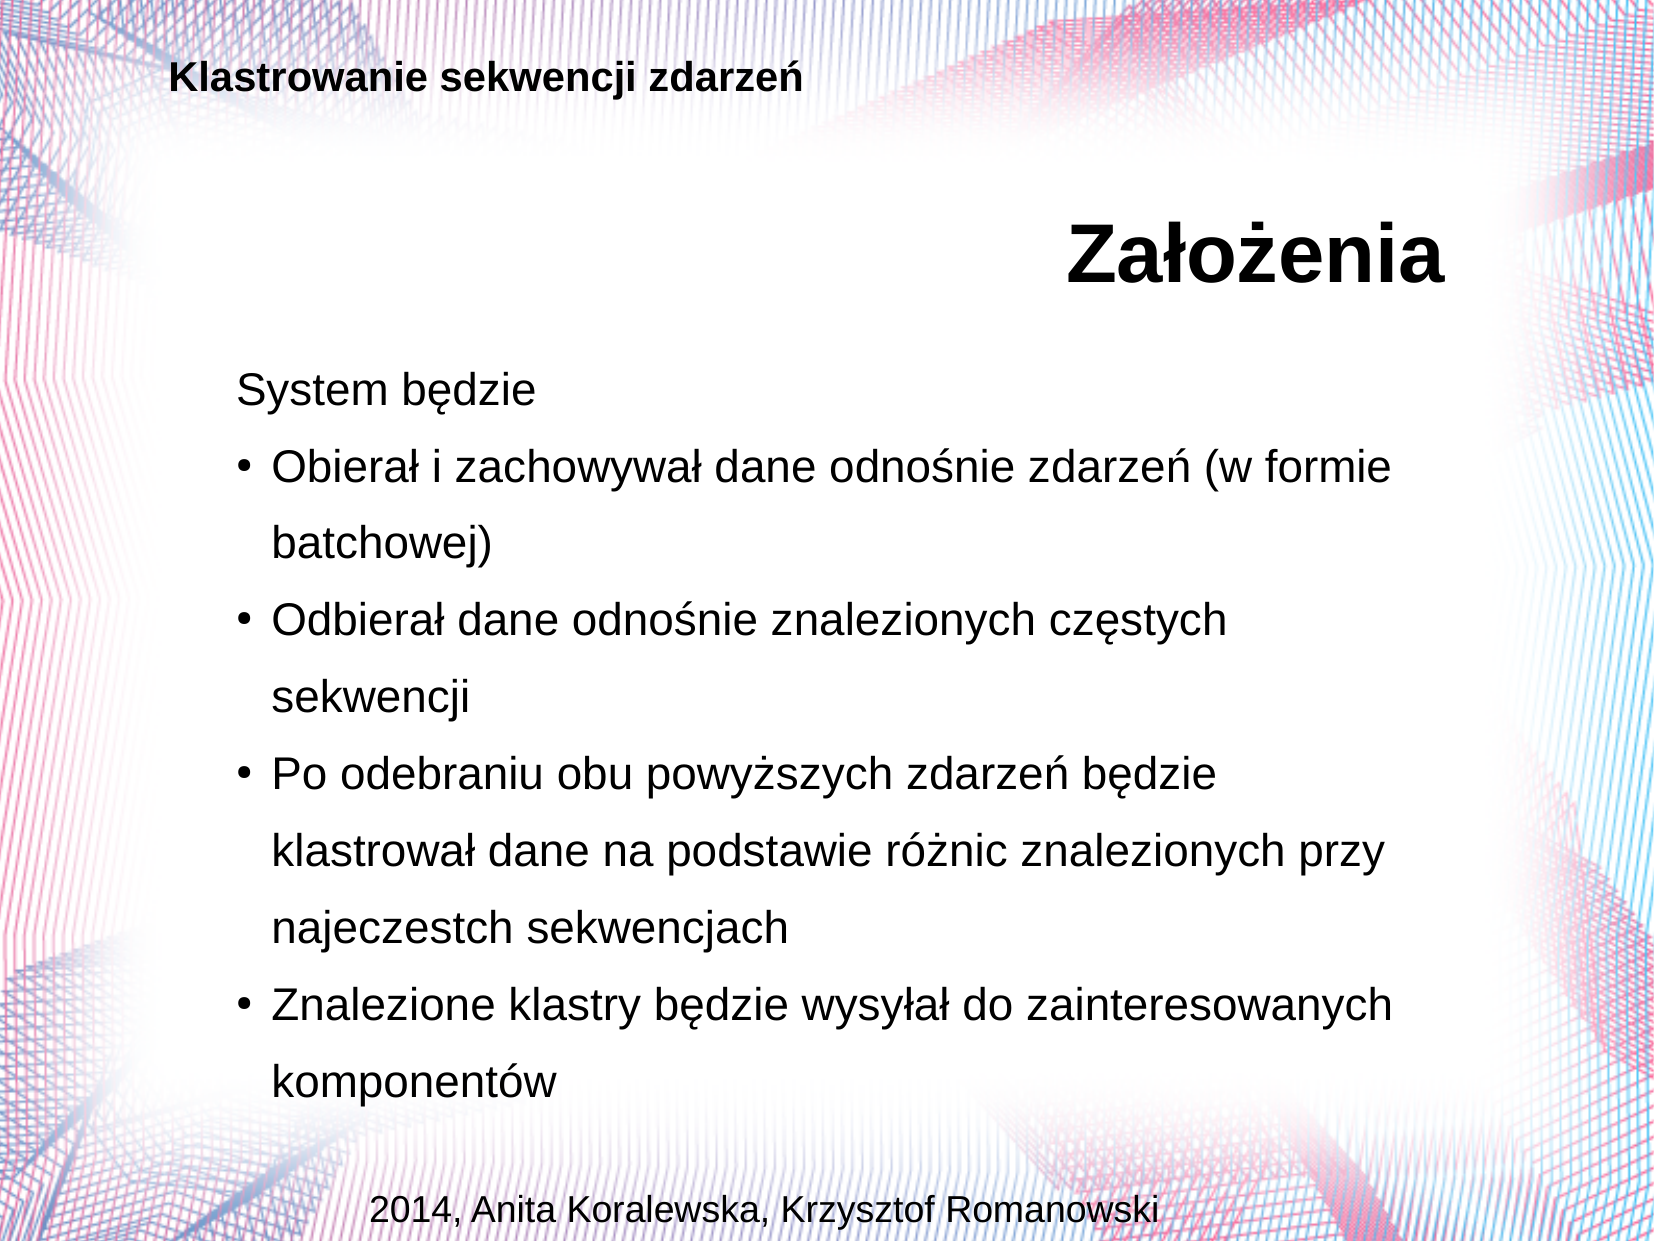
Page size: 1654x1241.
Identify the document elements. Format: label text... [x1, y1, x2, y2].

text_box Klastrowanie sekwencji zdarzeń [153, 23, 1560, 85]
text_box System będzie Obierał i zachowywał dane odnośnie zdarzeń (w formie batchowej) Odbierał dane odnośnie znalezionych częstych sekwencji Po odebraniu obu powyższych zdarzeń będzie klastrował dane na podstawie różnic znalezionych przy najeczestch sekwencjach Znalezione klastry będzie wysyłał do zainteresowanych komponentów [221, 330, 1427, 1089]
text_box 2014, Anita Koralewska, Krzysztof Romanowski [354, 1159, 1276, 1217]
text_box Założenia [1051, 153, 1619, 272]
picture [0, 0, 1654, 1241]
